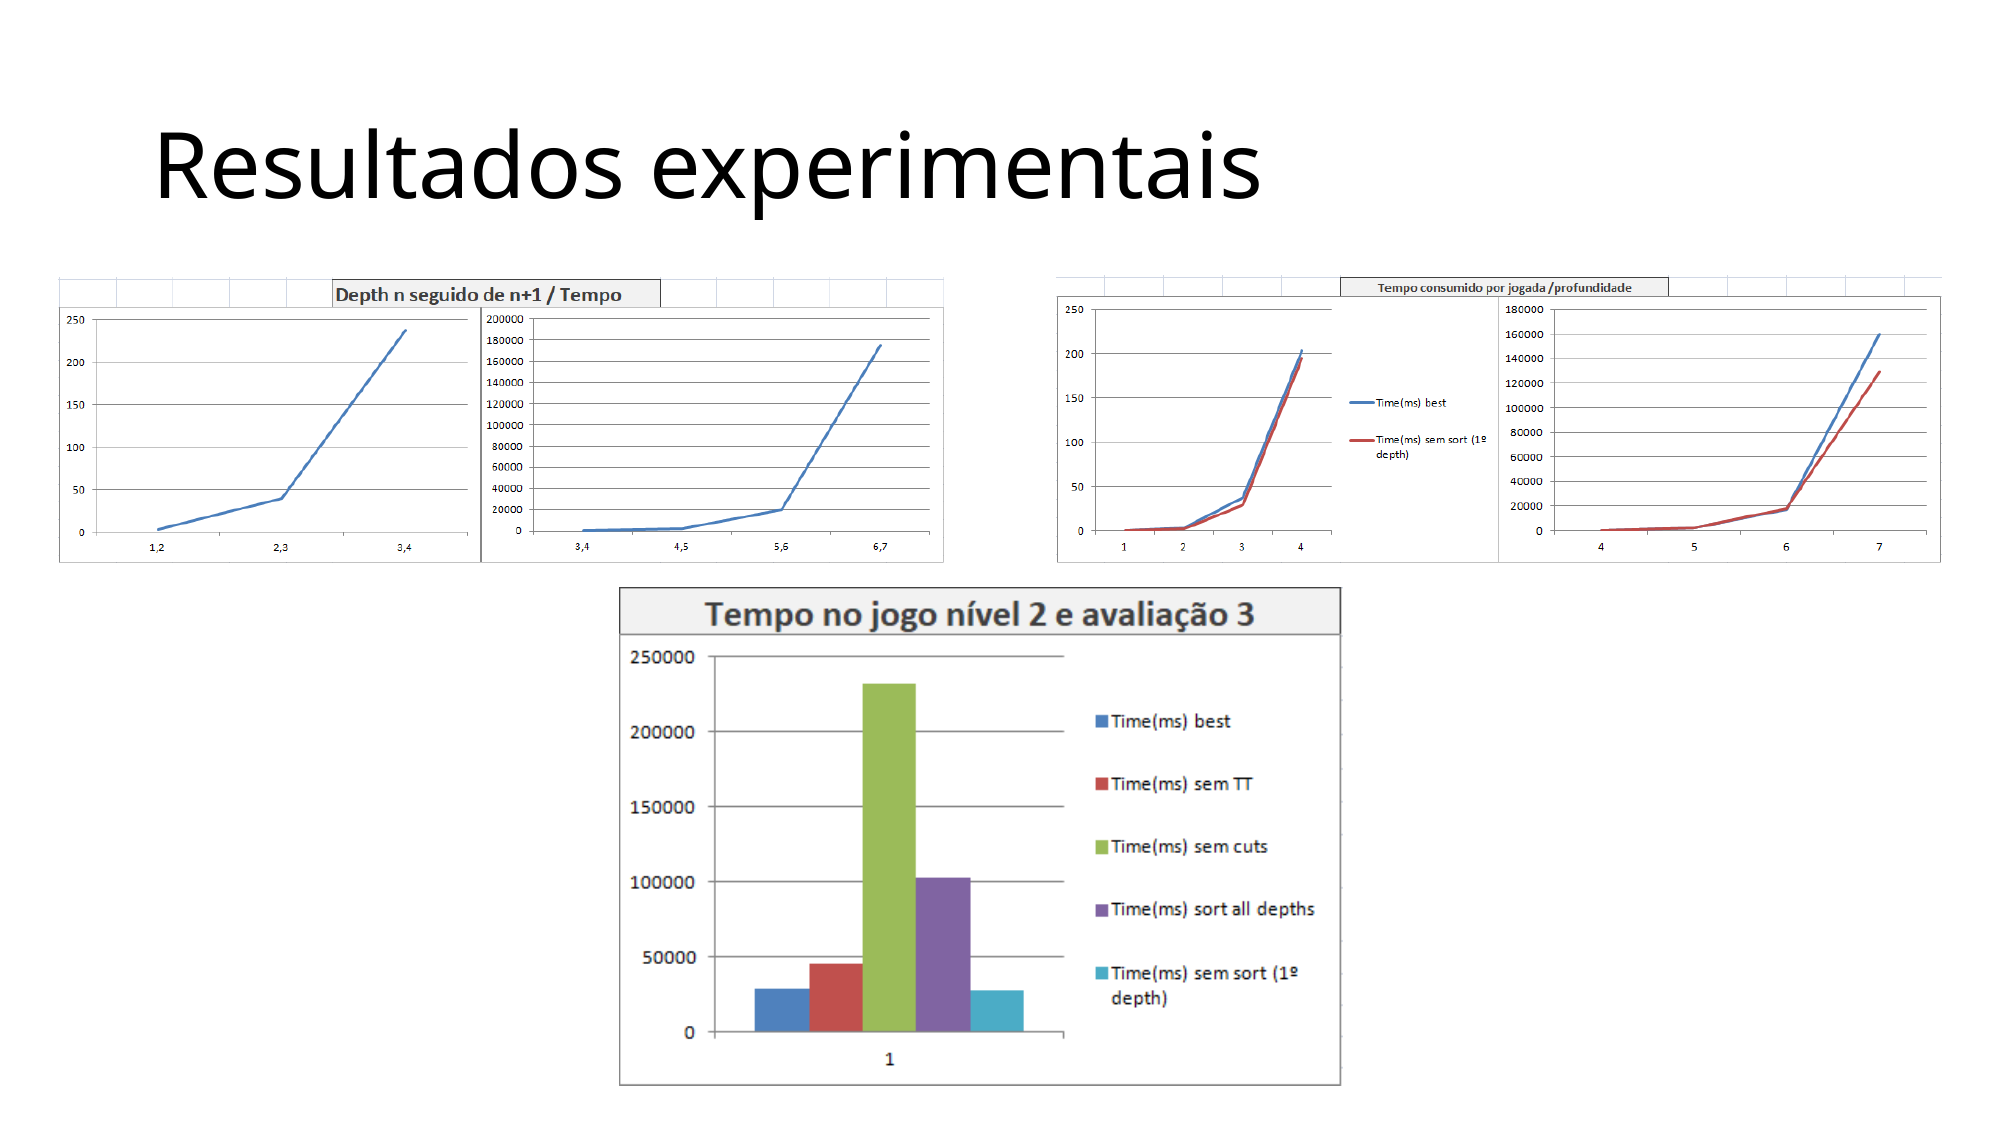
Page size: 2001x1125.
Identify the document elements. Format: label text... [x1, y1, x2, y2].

title Resultados experimentais [137, 59, 1863, 278]
picture [1056, 275, 1942, 563]
picture [58, 277, 944, 563]
picture [619, 587, 1343, 1086]
